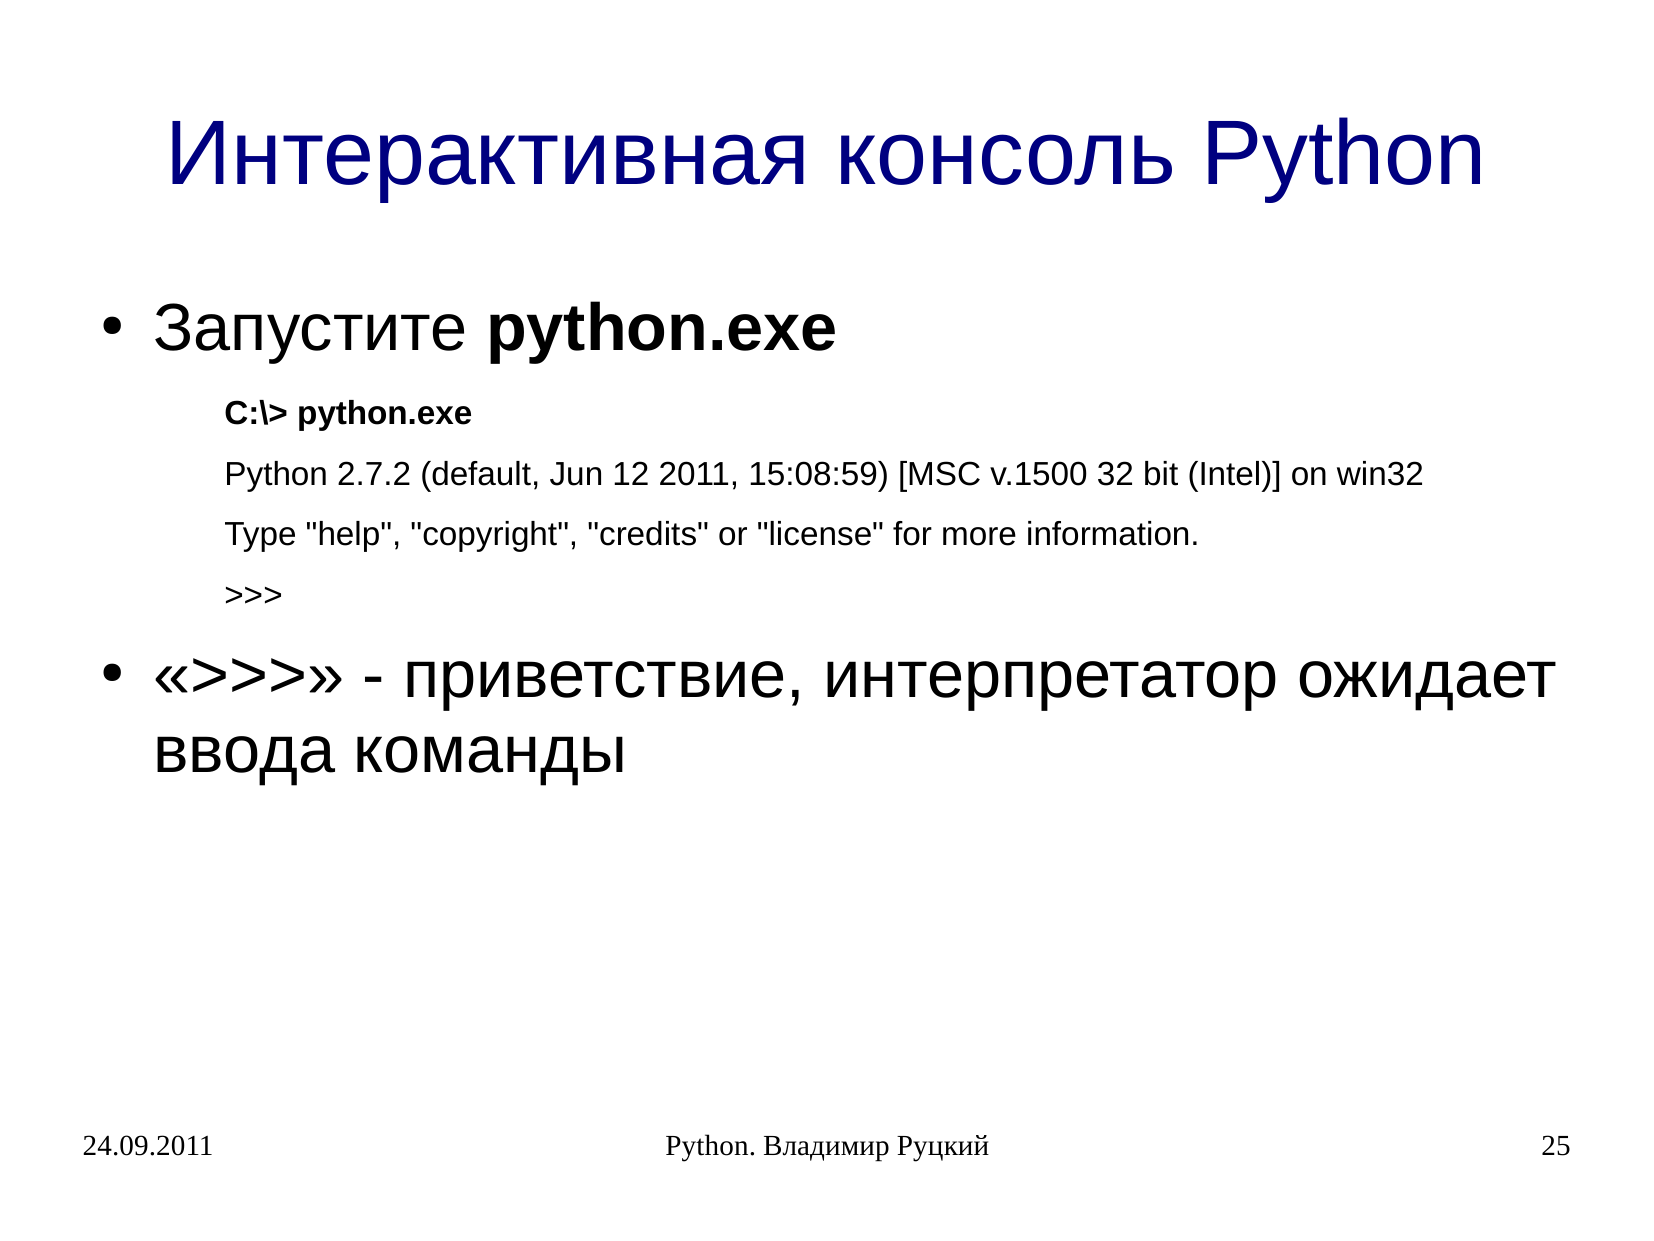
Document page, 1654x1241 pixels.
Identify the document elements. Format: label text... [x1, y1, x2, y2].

title Интерактивная консоль Python [82, 49, 1571, 257]
list Запустите python.exe C:\> python.exe Python 2.7.2 (default, Jun 12 2011, 15:08:59) [MSC v.1500 32 bit (Intel)] on win32 Type "help", "copyright", "credits" or "license" for more information. >>> «>>>» - приветствие, интерпретатор ожидает ввода команды [82, 290, 1571, 1109]
